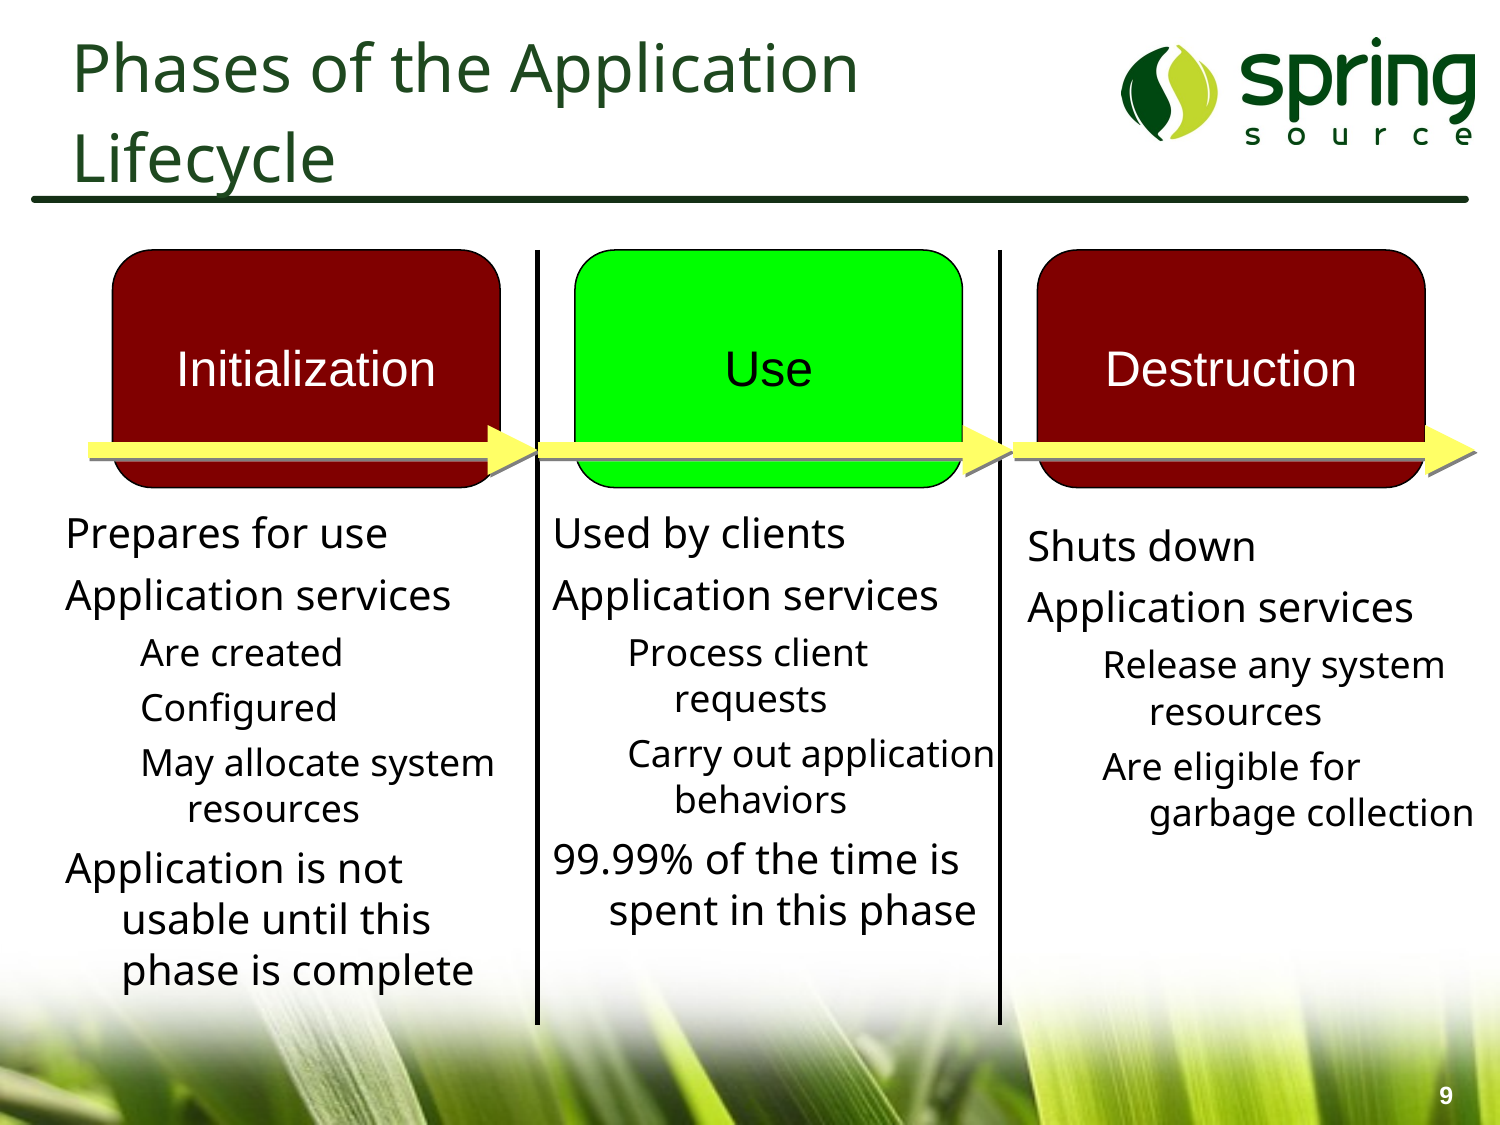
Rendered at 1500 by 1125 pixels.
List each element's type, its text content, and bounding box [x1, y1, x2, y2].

text_box Initialization [112, 249, 501, 442]
picture [1121, 37, 1475, 145]
text_box Used by clients Application services Process client requests Carry out application behaviors 99.99% of the time is spent in this phase [537, 500, 1025, 1000]
text_box Shuts down Application services Release any system resources Are eligible for garbage collection [1012, 512, 1500, 1013]
title Phases of the Application Lifecycle [56, 13, 1089, 191]
text_box Use [574, 249, 963, 442]
list Prepares for use Application services Are created Configured May allocate system resources Application is not usable until this phase is complete [49, 500, 538, 1007]
text_box Initialization [115, 462, 490, 488]
text_box Destruction [1037, 249, 1426, 442]
picture [0, 944, 1500, 1125]
text_box Use [577, 462, 960, 488]
text_box Destruction [1040, 462, 1423, 488]
